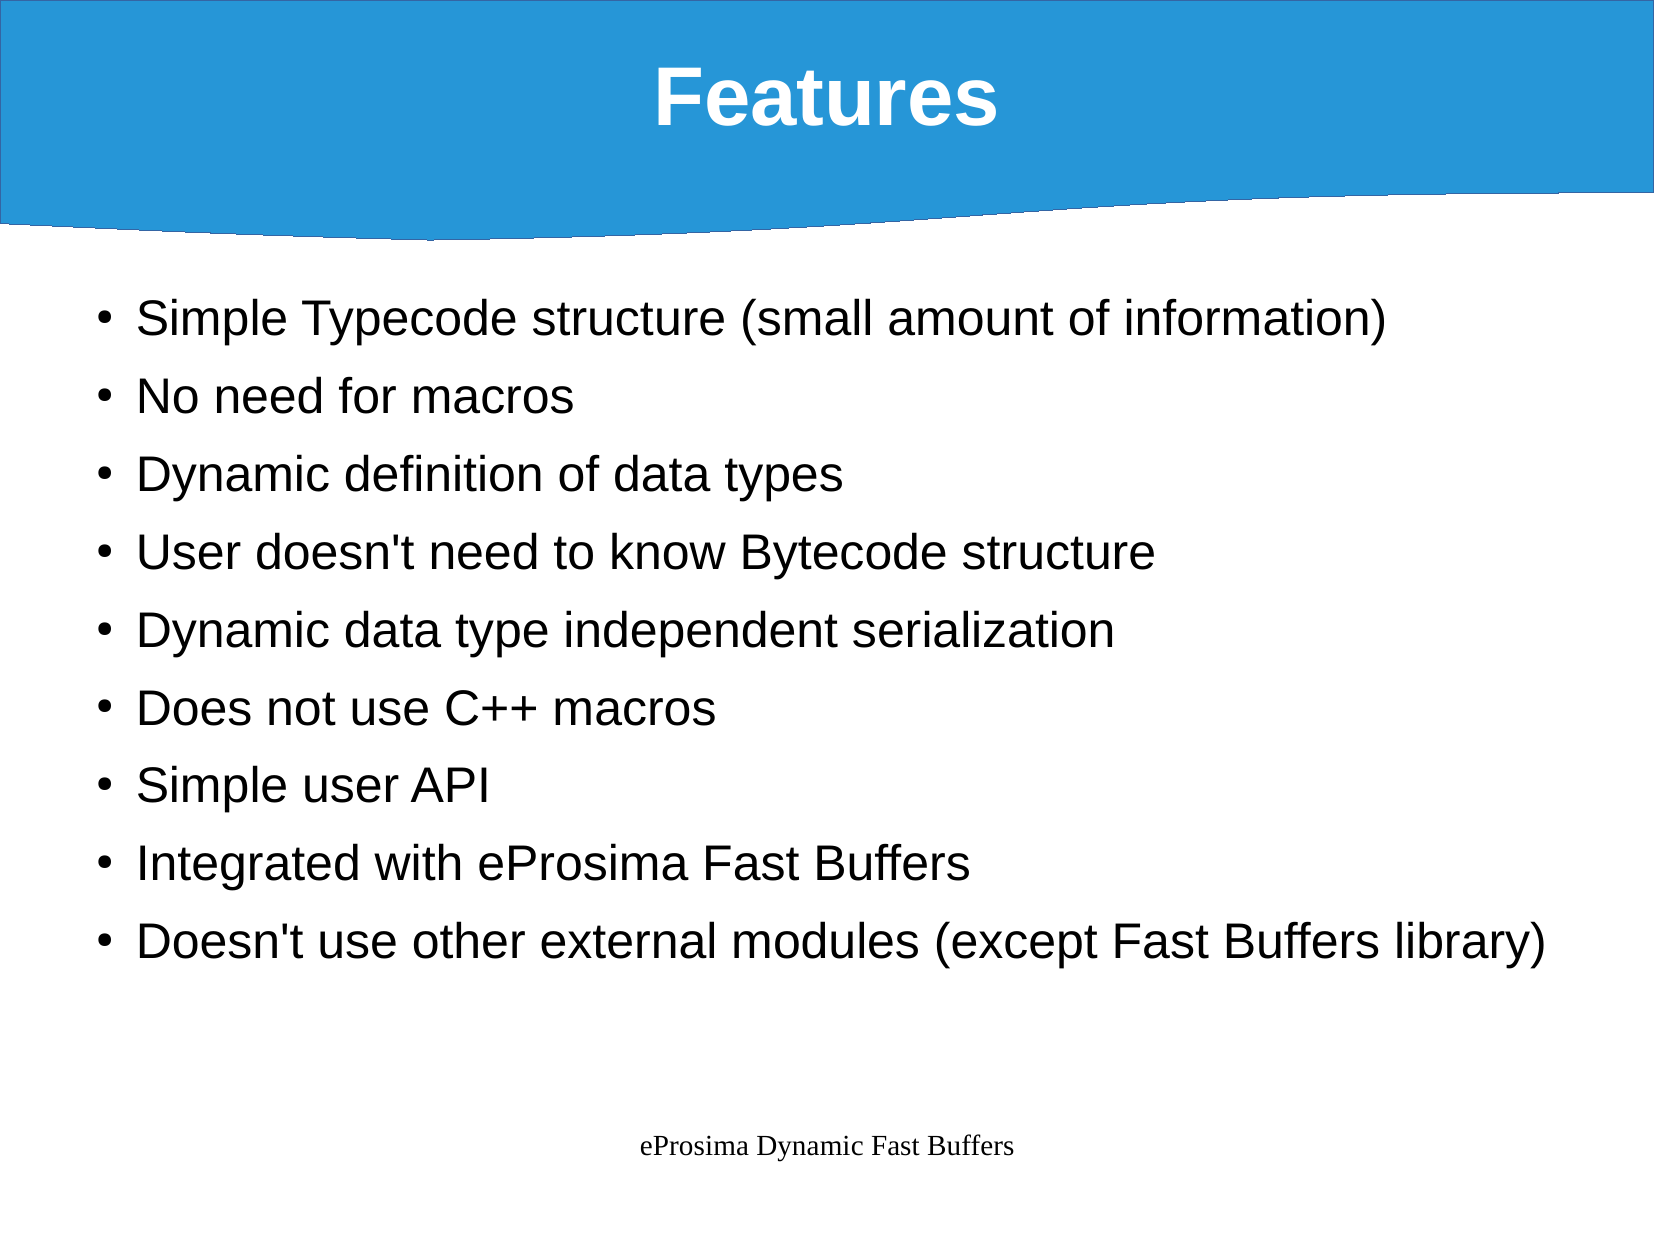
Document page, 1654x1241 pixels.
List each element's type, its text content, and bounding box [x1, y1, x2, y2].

list Simple Typecode structure (small amount of information) No need for macros Dynamic definition of data types User doesn't need to know Bytecode structure Dynamic data type independent serialization Does not use C++ macros Simple user API Integrated with eProsima Fast Buffers Doesn't use other external modules (except Fast Buffers library) [82, 290, 1571, 1010]
text_box Features [0, 0, 1654, 241]
